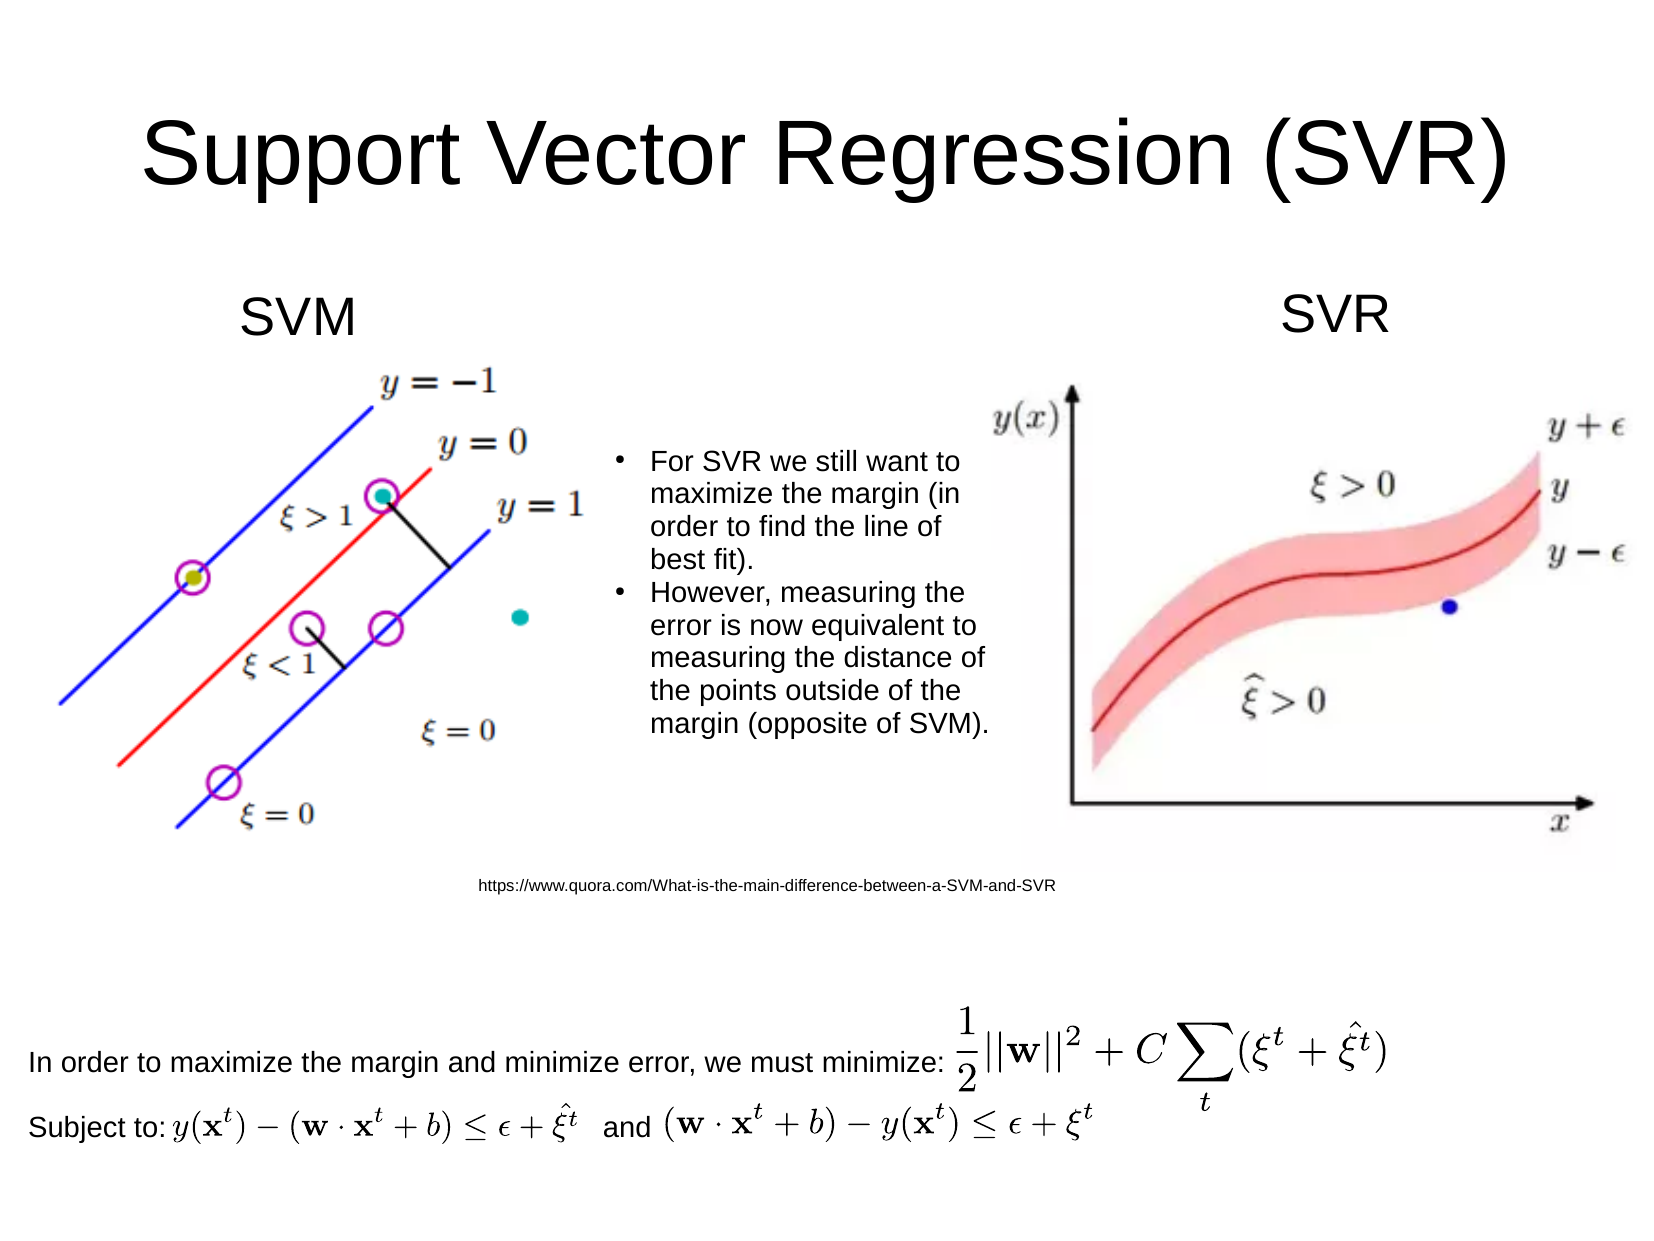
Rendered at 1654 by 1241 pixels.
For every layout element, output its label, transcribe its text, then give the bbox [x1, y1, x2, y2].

text_box SVR [1279, 283, 1428, 345]
text_box In order to maximize the margin and minimize error, we must minimize: Subject to: and [28, 1045, 1005, 1144]
title Support Vector Regression (SVR) [82, 49, 1571, 257]
text_box [661, 1006, 1386, 1143]
text_box [171, 1102, 577, 1144]
text_box SVM [239, 286, 371, 347]
text_box For SVR we still want to maximize the margin (in order to find the line of best fit). However, measuring the error is now equivalent to measuring the distance of the points outside of the margin (opposite of SVM). [614, 404, 992, 780]
text_box https://www.quora.com/What-is-the-main-difference-between-a-SVM-and-SVR [463, 868, 1349, 908]
picture [3, 296, 603, 875]
picture [991, 340, 1637, 872]
